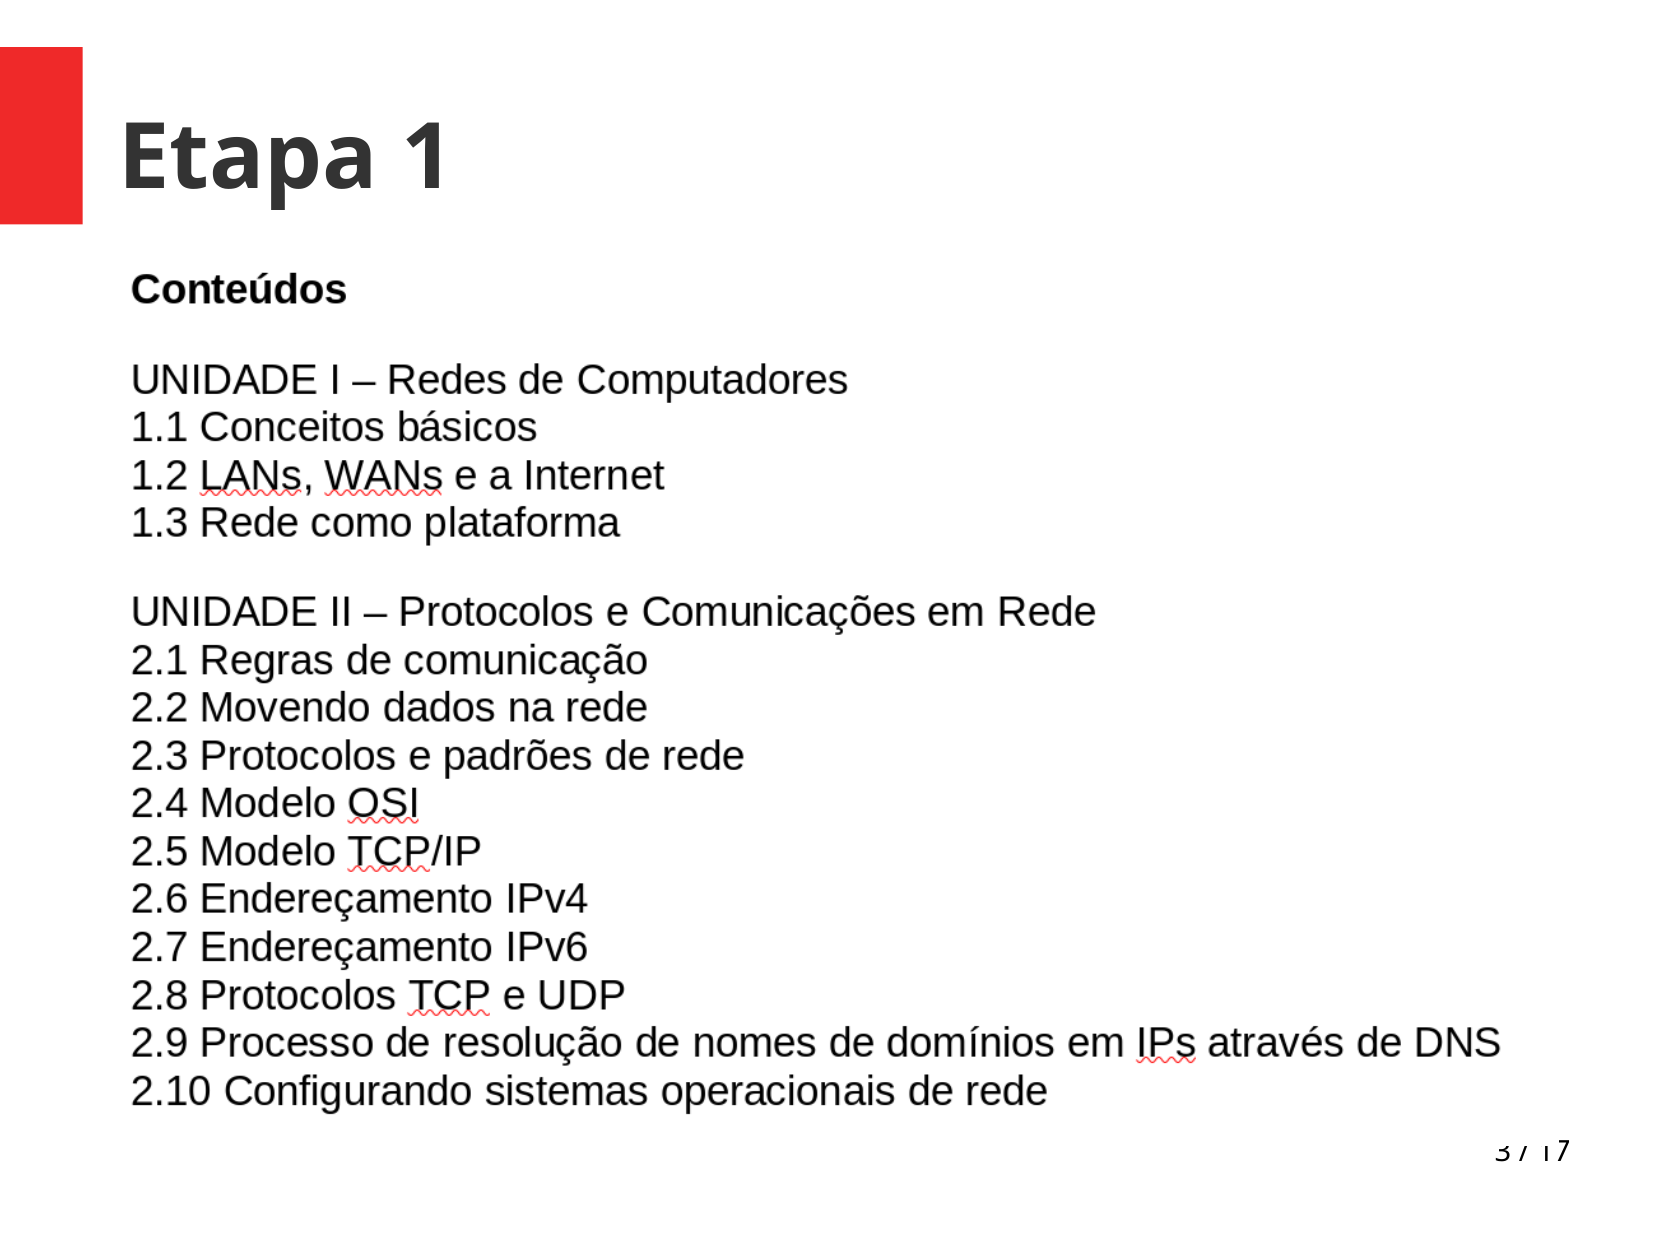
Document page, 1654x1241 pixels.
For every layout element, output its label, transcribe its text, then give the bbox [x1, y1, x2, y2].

picture [95, 236, 1559, 1146]
title Etapa 1 [118, 49, 1571, 257]
